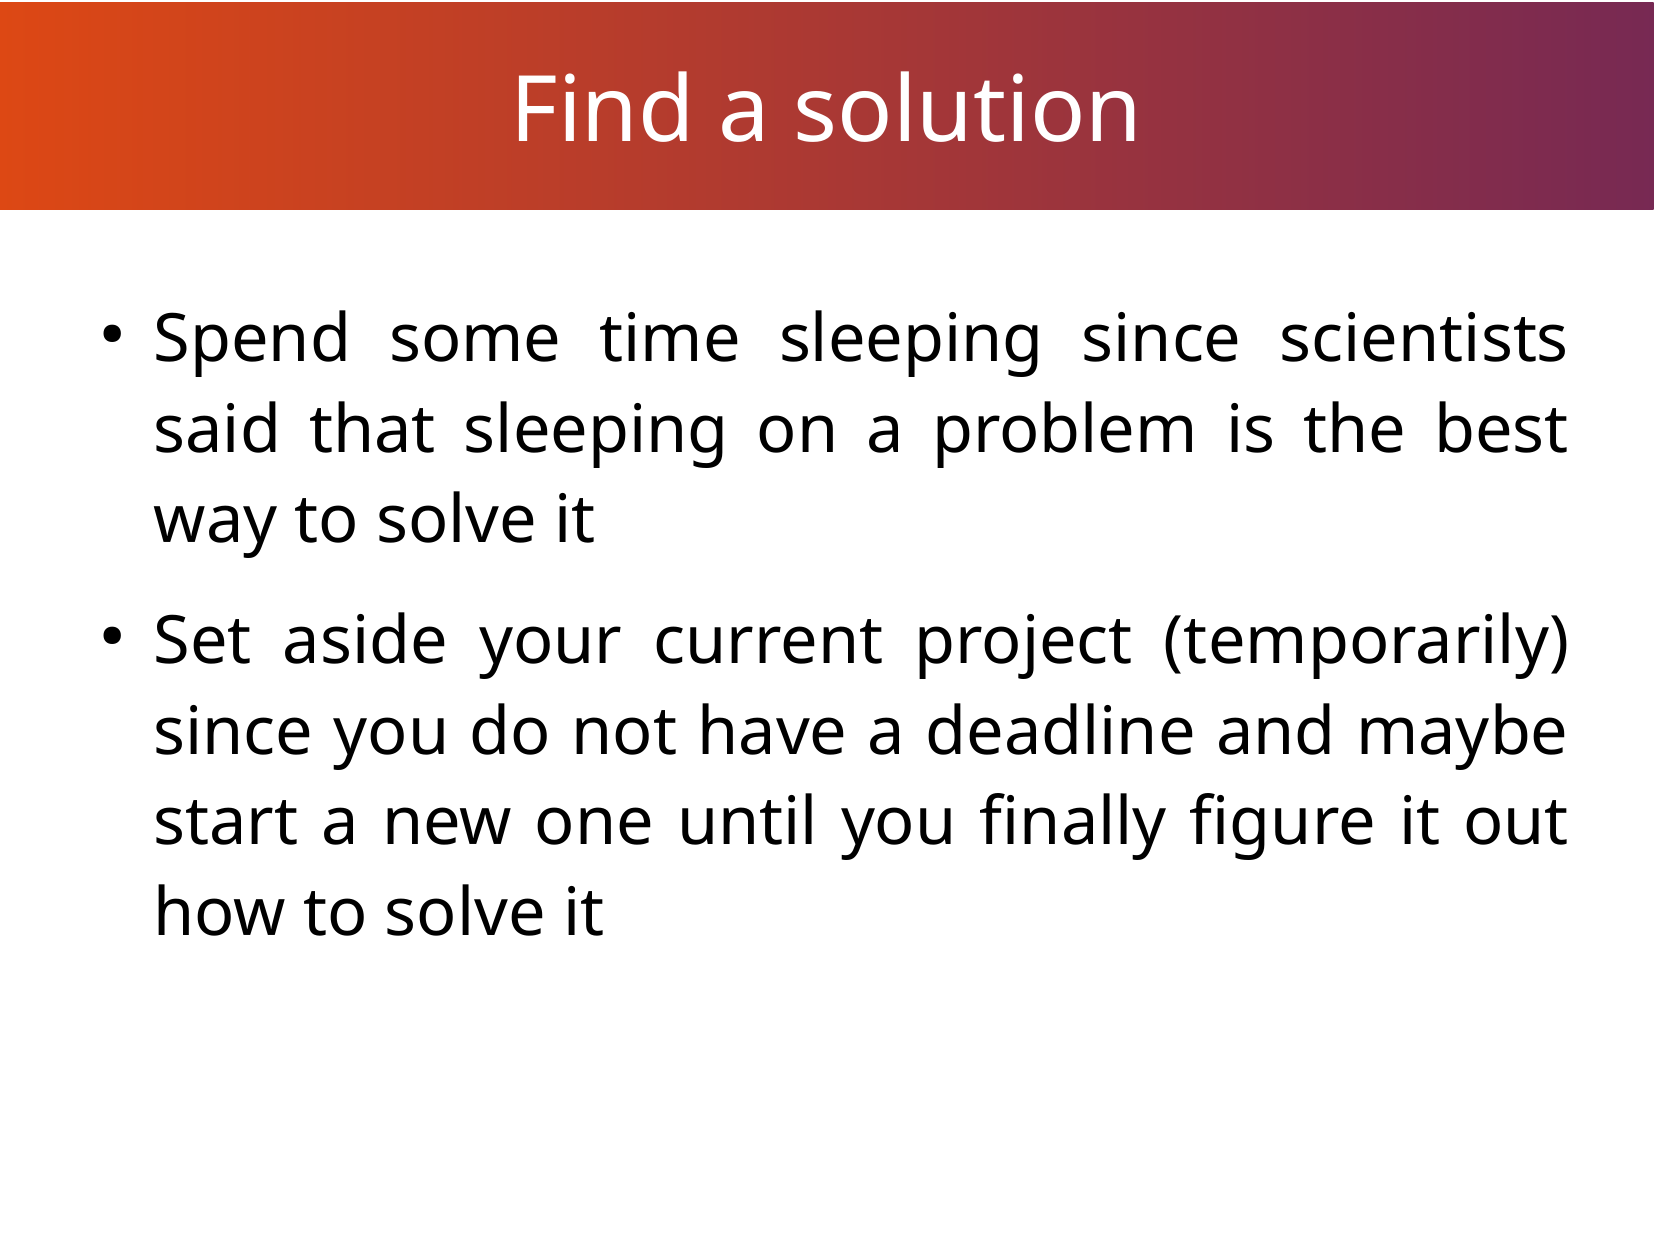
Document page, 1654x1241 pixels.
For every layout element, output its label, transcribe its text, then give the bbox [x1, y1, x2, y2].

list Spend some time sleeping since scientists said that sleeping on a problem is the best way to solve it Set aside your current project (temporarily) since you do not have a deadline and maybe start a new one until you finally figure it out how to solve it [82, 290, 1571, 1010]
title Find a solution [0, 2, 1654, 210]
